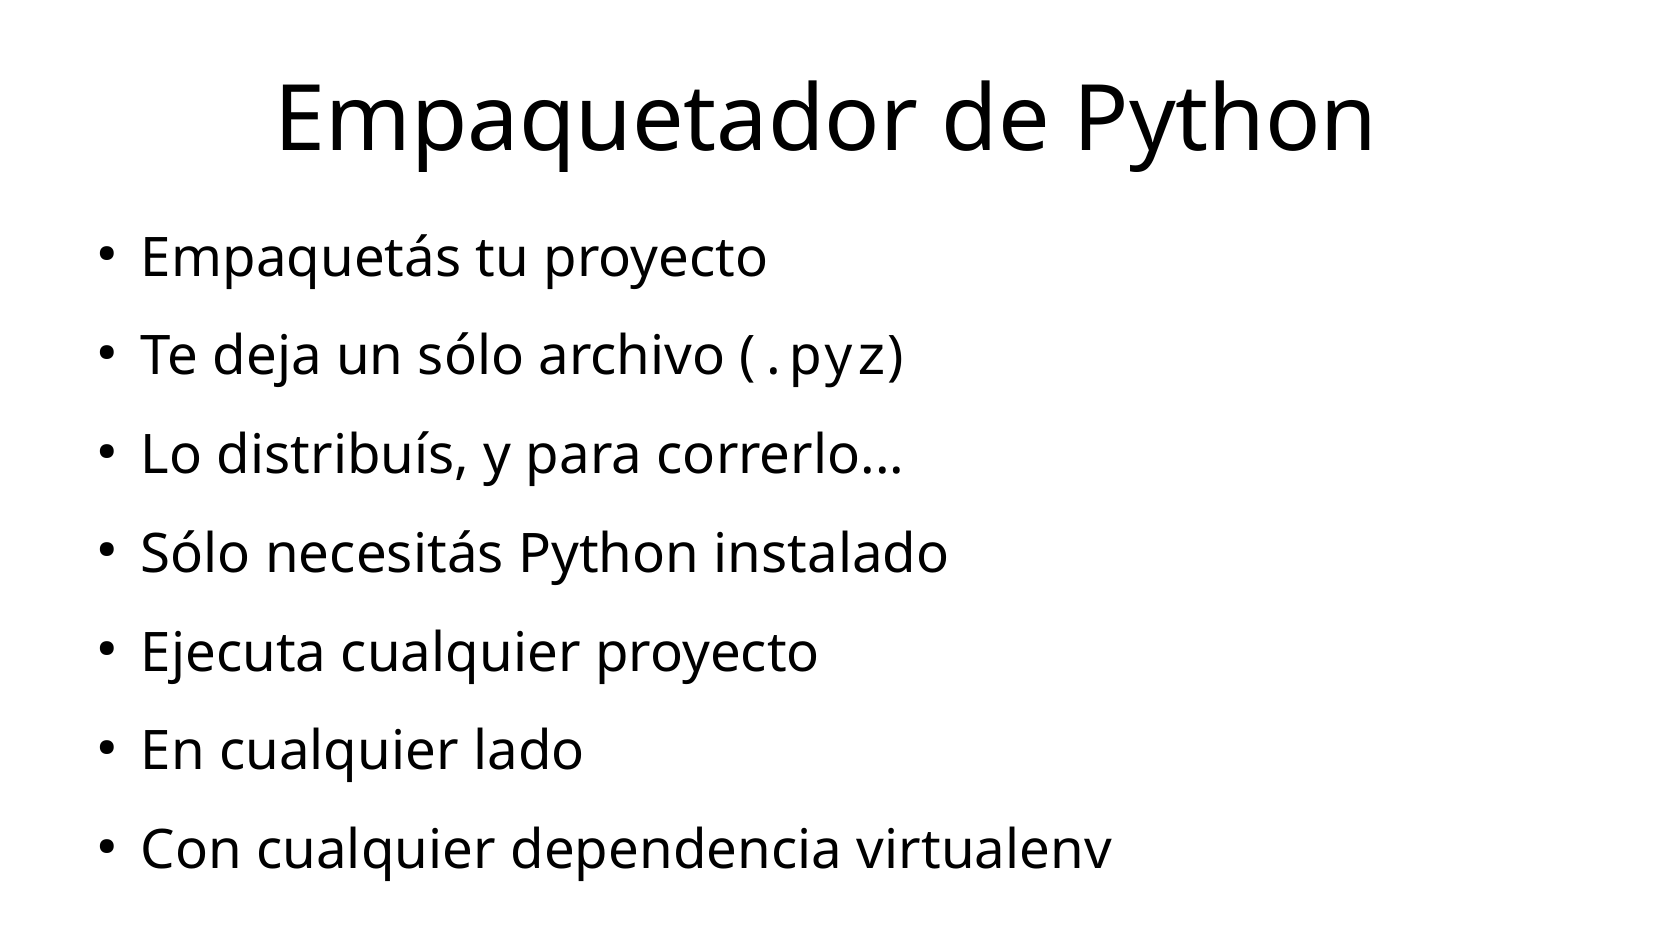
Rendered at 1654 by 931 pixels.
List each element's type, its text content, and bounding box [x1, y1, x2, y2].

list Empaquetás tu proyecto Te deja un sólo archivo (.pyz) Lo distribuís, y para correrlo... Sólo necesitás Python instalado Ejecuta cualquier proyecto En cualquier lado Con cualquier dependencia virtualenv [82, 217, 1571, 886]
title Empaquetador de Python [82, 37, 1571, 193]
